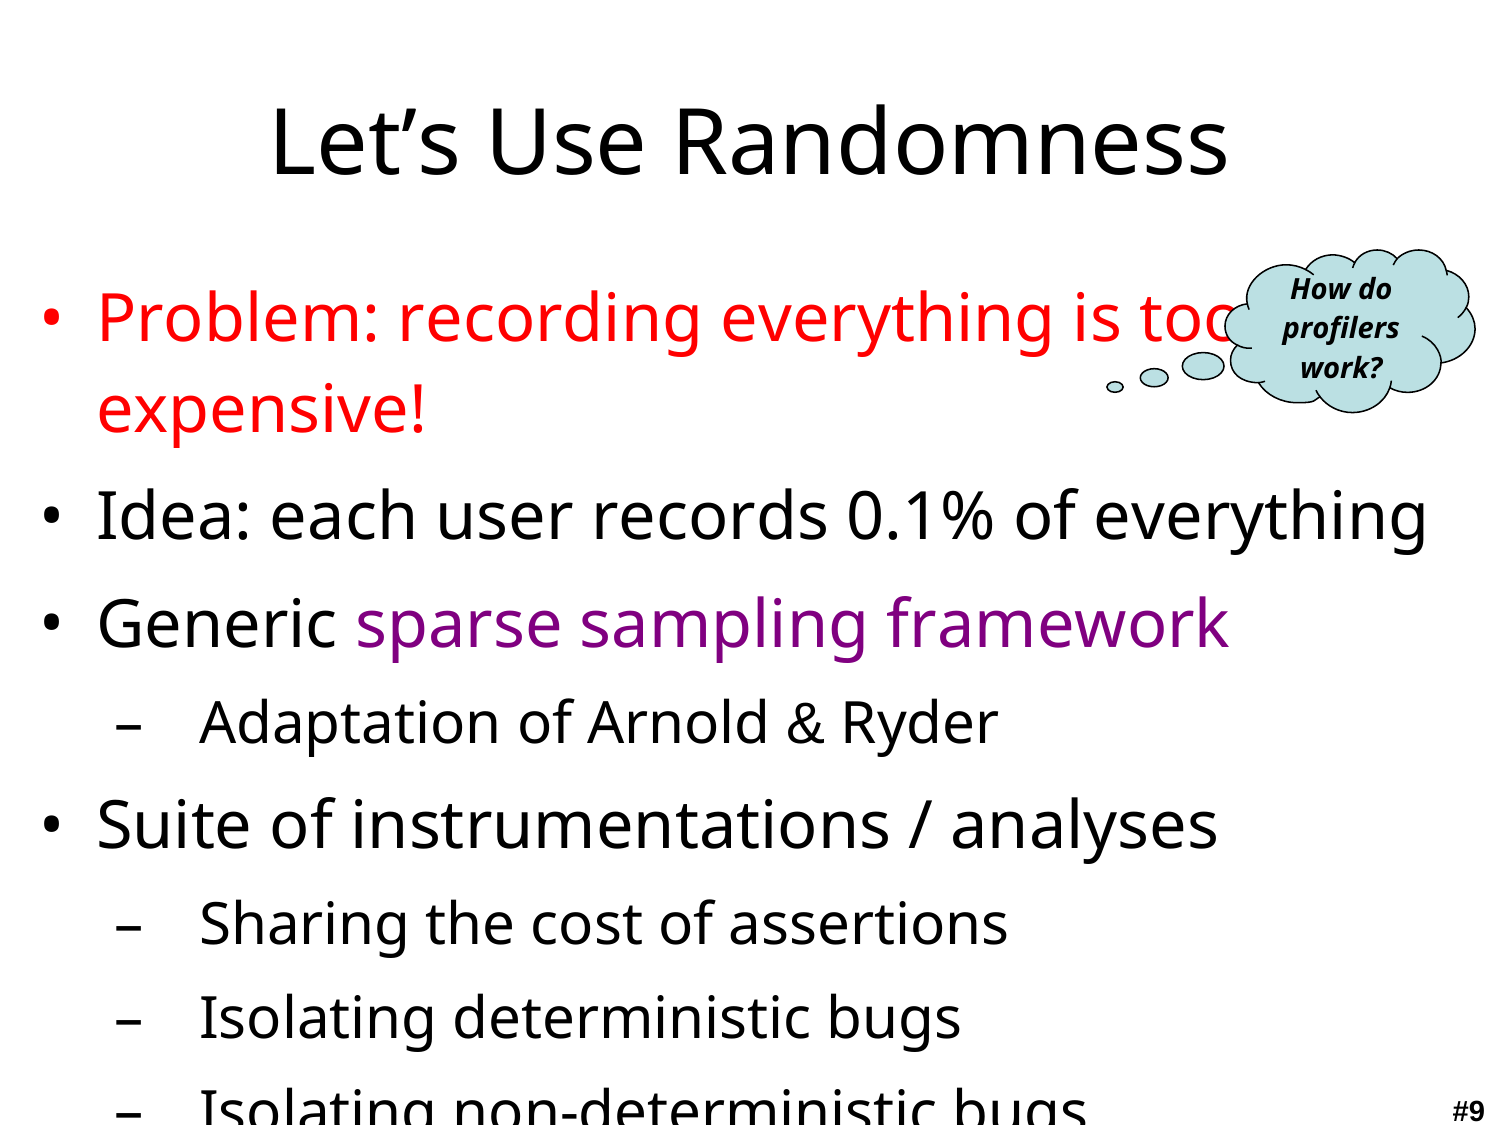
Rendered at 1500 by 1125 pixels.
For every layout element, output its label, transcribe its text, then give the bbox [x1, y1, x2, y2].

text_box How do profilers work? [1224, 249, 1476, 413]
title Let’s Use Randomness [24, 45, 1476, 233]
text_box How do profilers work? [1140, 368, 1169, 387]
text_box How do profilers work? [1182, 352, 1225, 380]
list Problem: recording everything is too expensive! Idea: each user records 0.1% of everything Generic sparse sampling framework Adaptation of Arnold & Ryder Suite of instrumentations / analyses Sharing the cost of assertions Isolating deterministic bugs Isolating non-deterministic bugs [24, 262, 1476, 1101]
